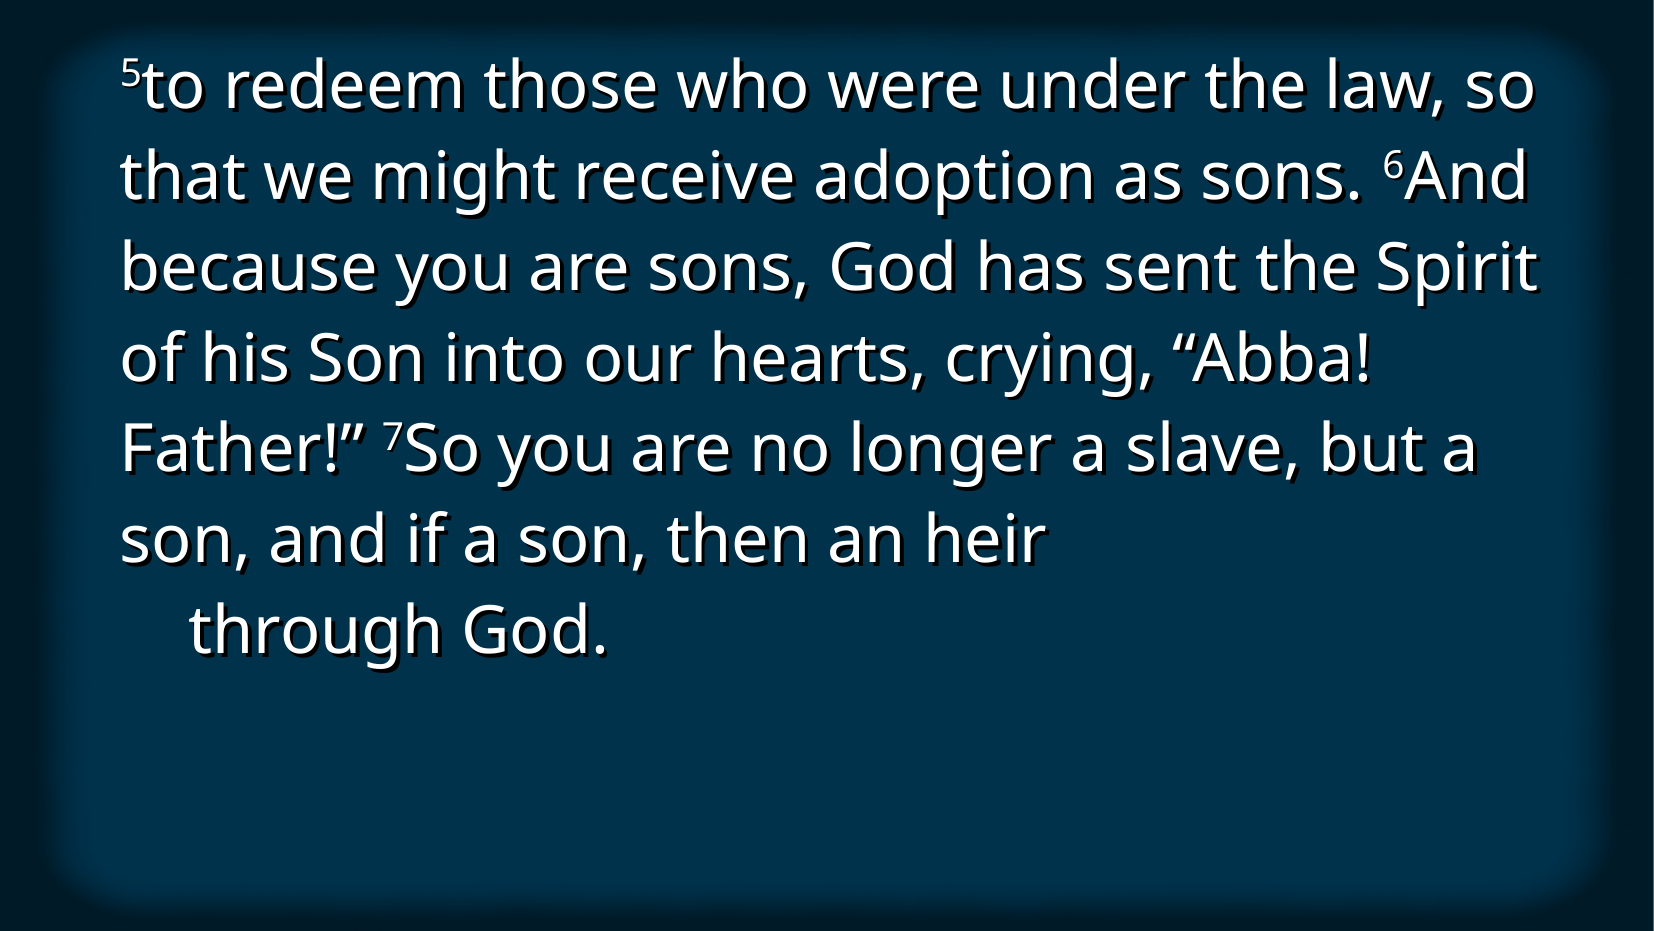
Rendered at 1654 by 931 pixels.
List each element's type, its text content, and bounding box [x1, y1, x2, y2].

picture [0, 0, 1654, 931]
text_box 5to redeem those who were under the law, so that we might receive adoption as sons. 6And because you are sons, God has sent the Spirit of his Son into our hearts, crying, “Abba! Father!” 7So you are no longer a slave, but a son, and if a son, then an heir through God. [105, 30, 1591, 691]
